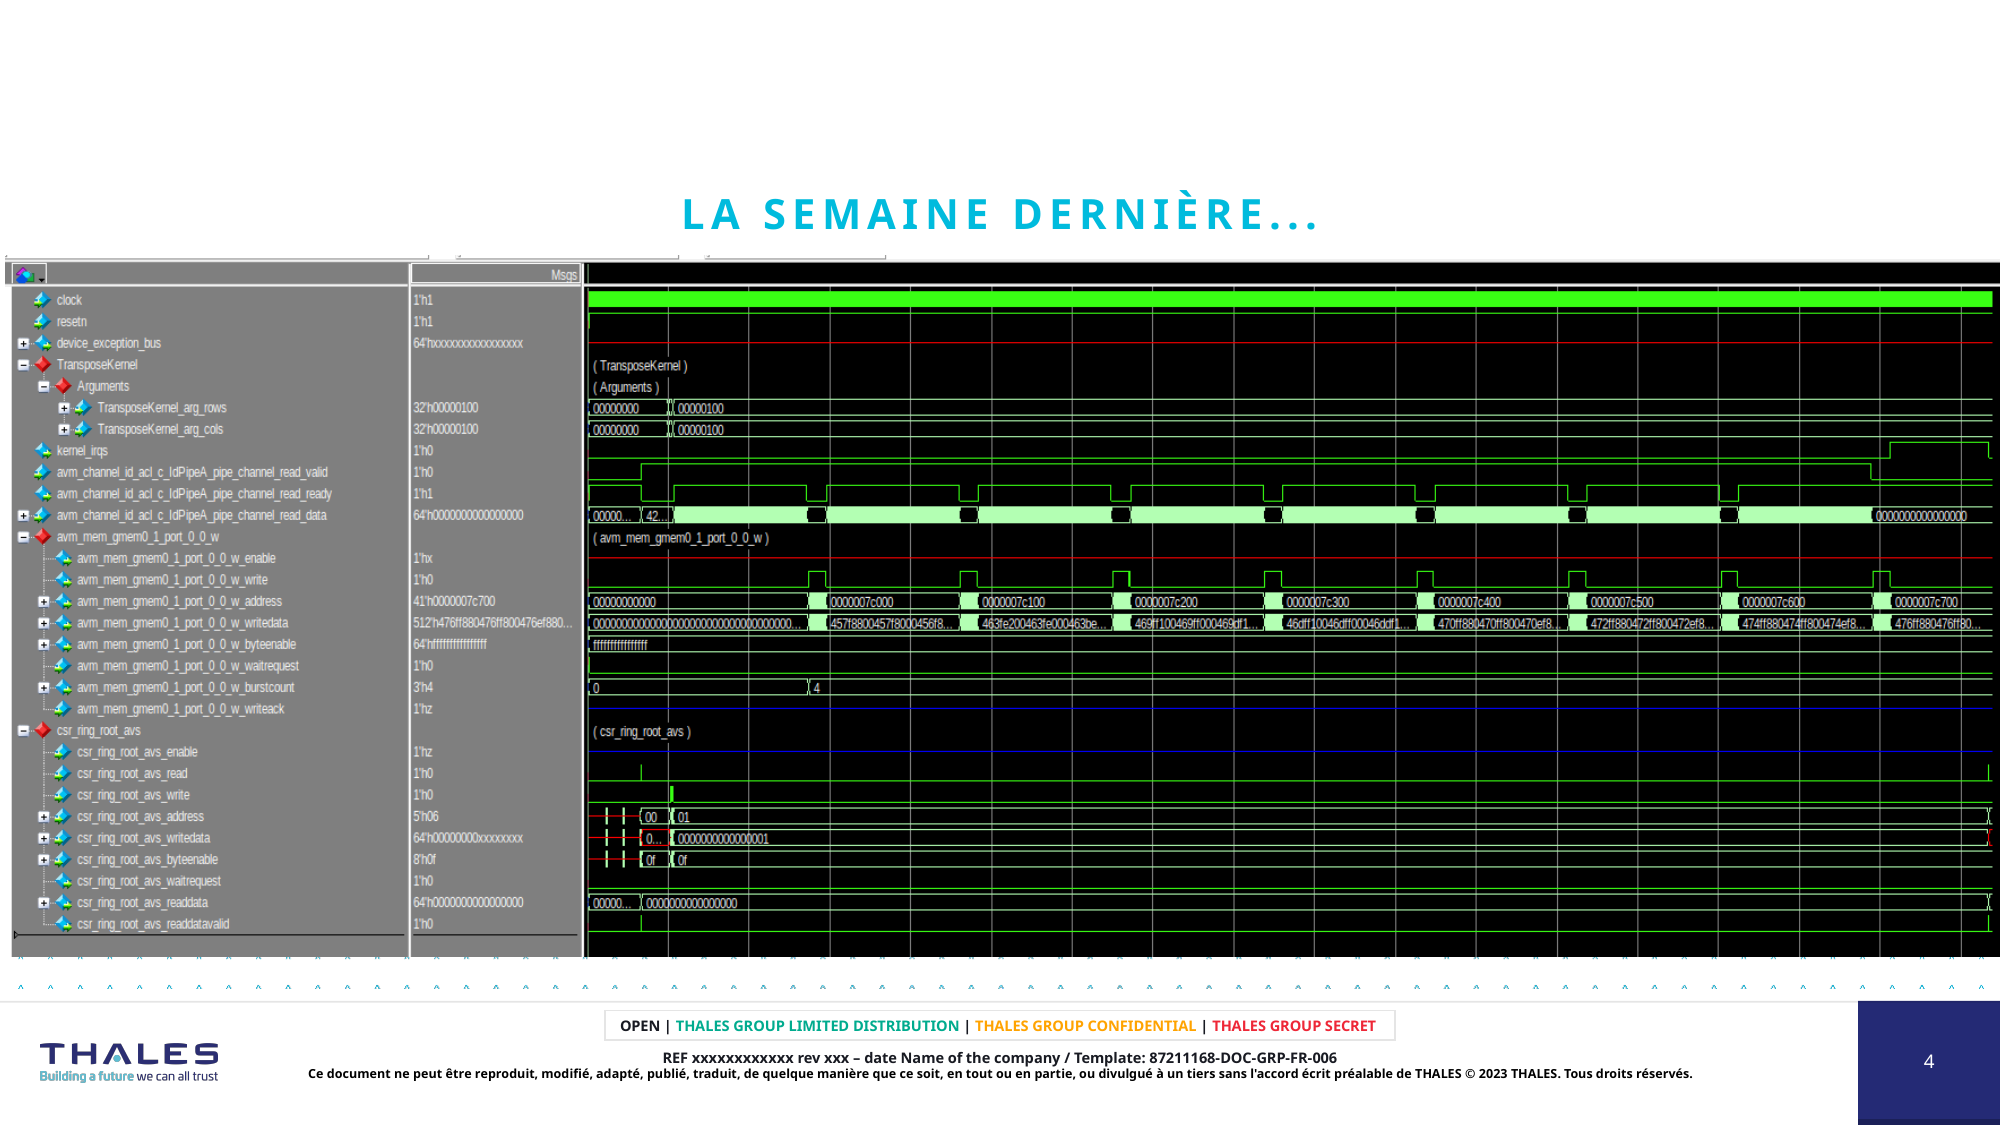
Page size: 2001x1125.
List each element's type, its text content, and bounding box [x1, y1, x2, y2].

title La semaine dernière... [291, 187, 1709, 239]
picture [40, 1043, 218, 1083]
picture [0, 255, 2000, 989]
